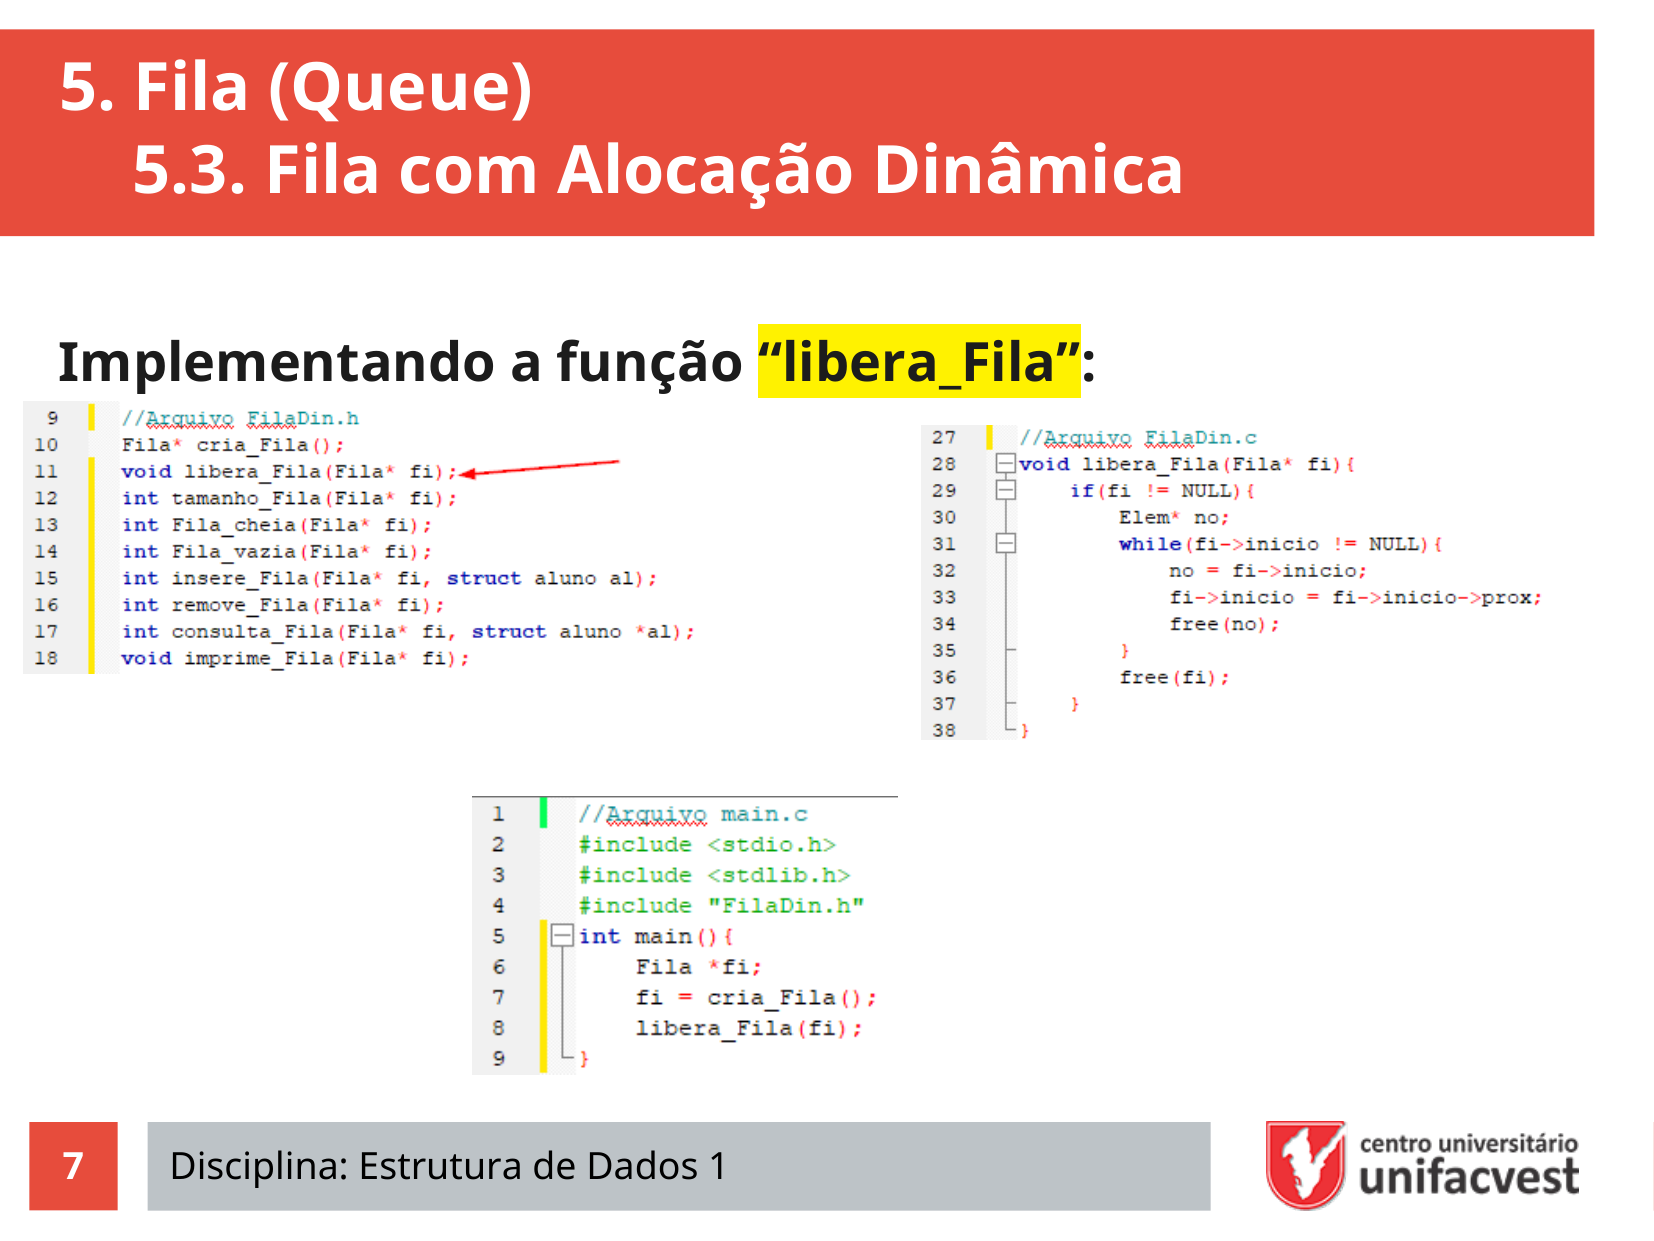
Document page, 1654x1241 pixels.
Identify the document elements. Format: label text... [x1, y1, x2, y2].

picture [1266, 1121, 1579, 1211]
text_box [1238, 1120, 1654, 1212]
list Implementando a função “libera_Fila”: [59, 324, 1566, 1093]
picture [472, 796, 898, 1075]
title 5. Fila (Queue) 5.3. Fila com Alocação Dinâmica [59, 59, 1595, 207]
picture [921, 425, 1551, 740]
picture [23, 401, 705, 674]
text_box Disciplina: Estrutura de Dados 1 [154, 1132, 1205, 1196]
